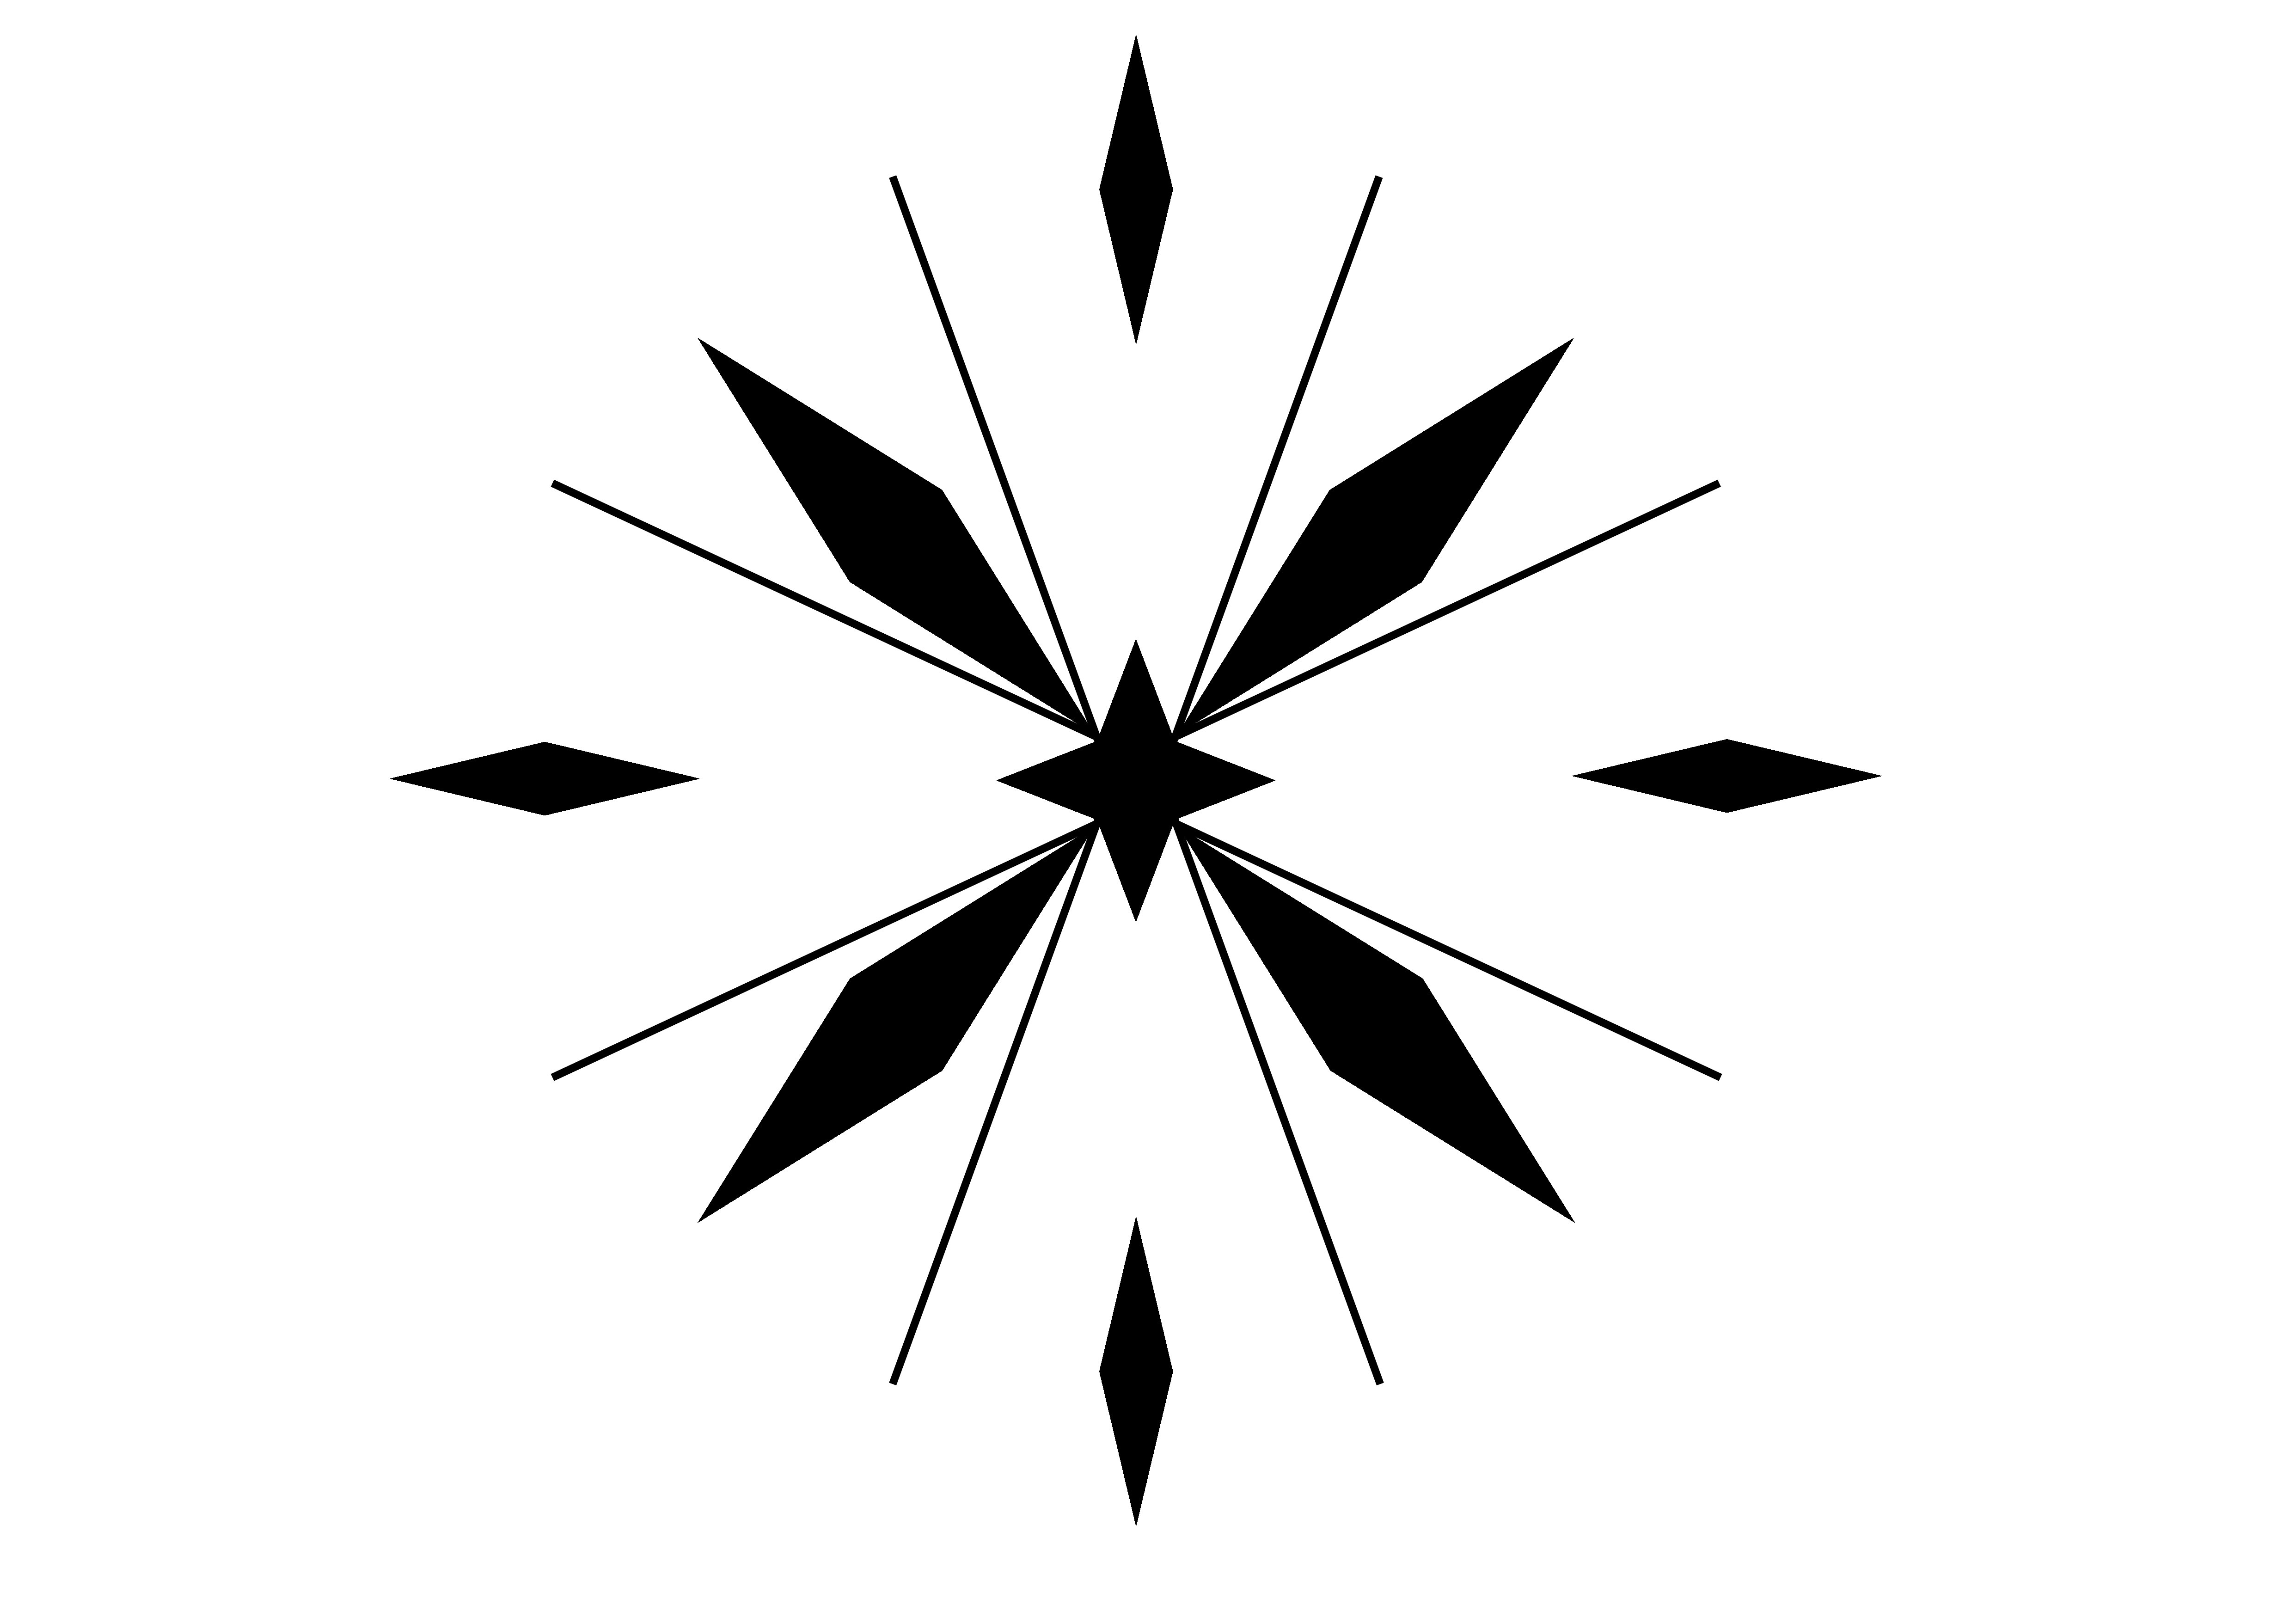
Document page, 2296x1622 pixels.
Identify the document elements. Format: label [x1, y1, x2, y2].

text_box [1182, 338, 1574, 729]
text_box [698, 338, 1089, 728]
text_box [390, 742, 699, 815]
text_box [997, 639, 1275, 922]
text_box [1099, 1217, 1173, 1526]
text_box [1183, 832, 1575, 1223]
text_box [1572, 739, 1882, 813]
text_box [698, 832, 1090, 1223]
text_box [1099, 35, 1173, 344]
